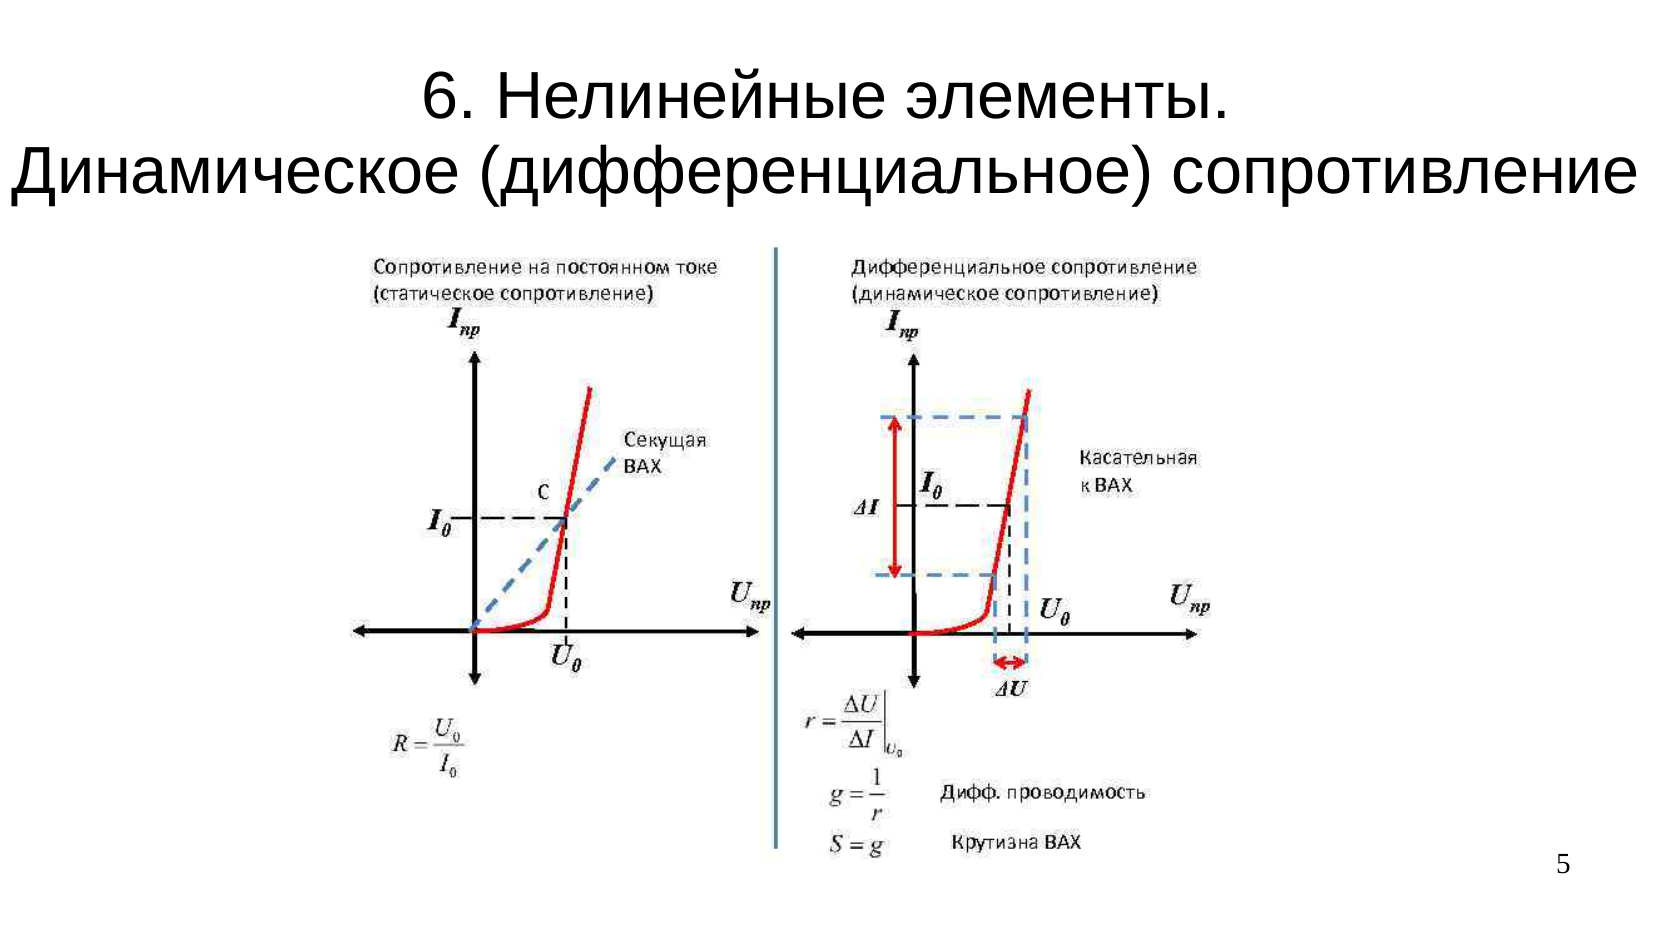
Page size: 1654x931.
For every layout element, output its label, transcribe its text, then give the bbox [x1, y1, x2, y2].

picture [342, 245, 1220, 874]
title 6. Нелинейные элементы. Динамическое (дифференциальное) сопротивление [0, 29, 1654, 237]
